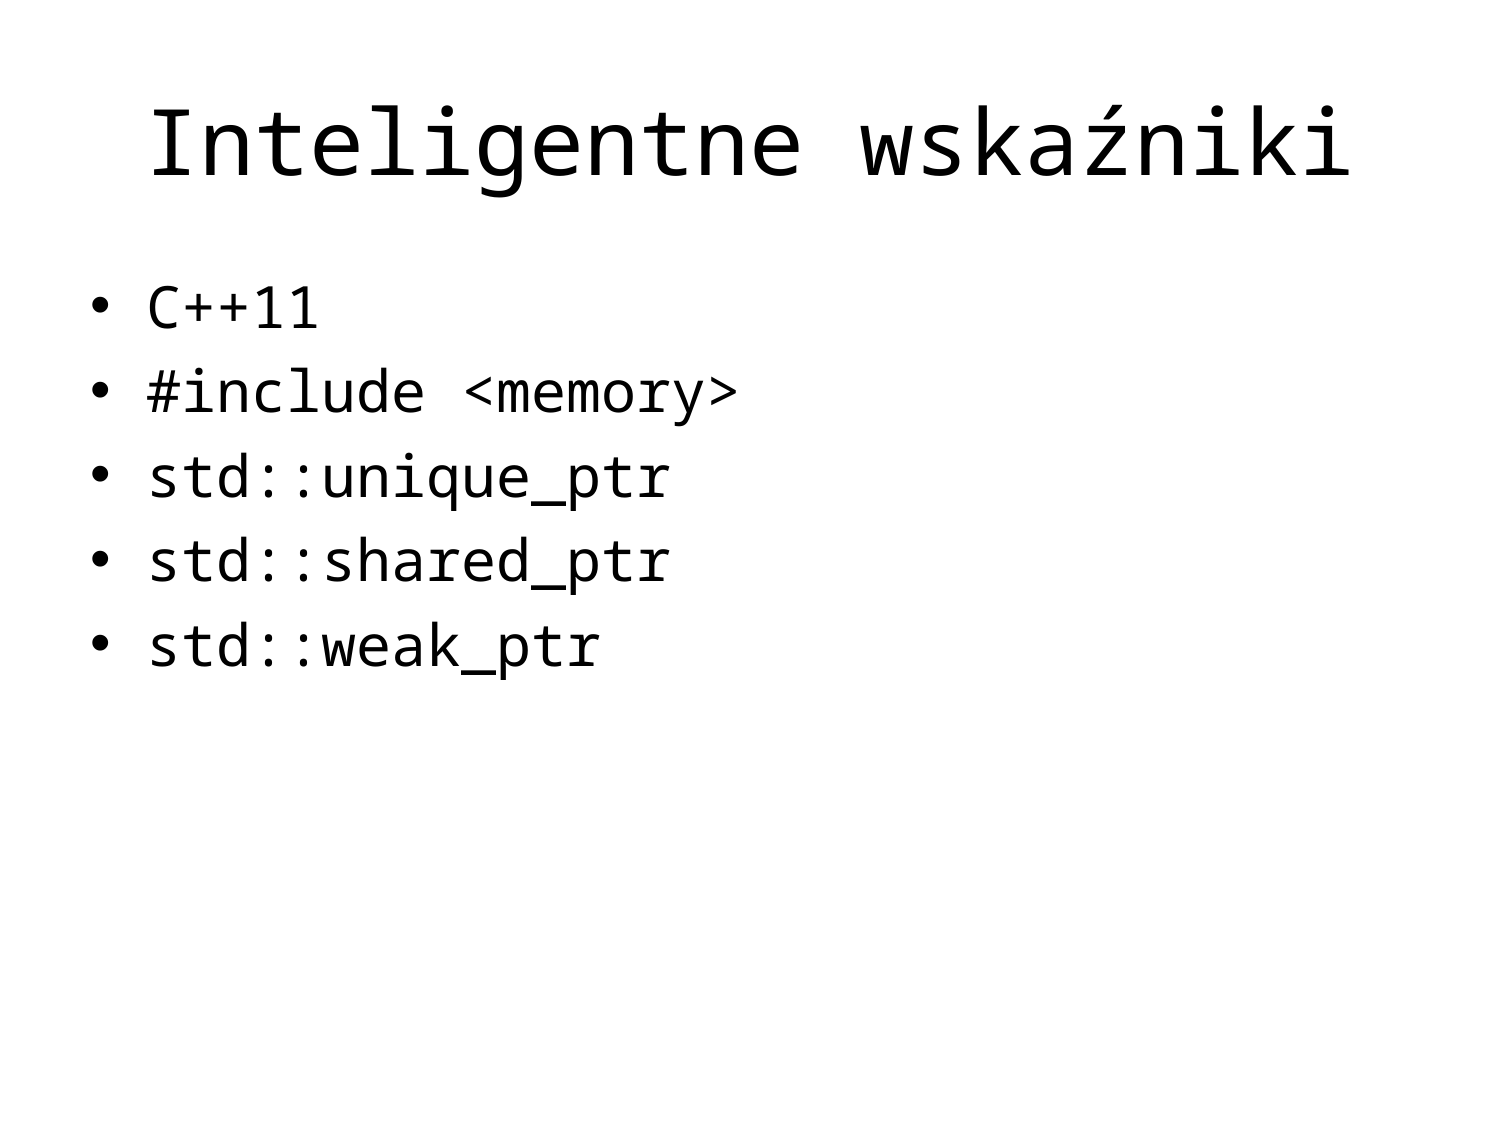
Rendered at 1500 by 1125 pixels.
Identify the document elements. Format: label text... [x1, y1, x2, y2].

list C++11 #include <memory> std::unique_ptr std::shared_ptr std::weak_ptr [75, 262, 1426, 1005]
title Inteligentne wskaźniki [75, 45, 1426, 233]
